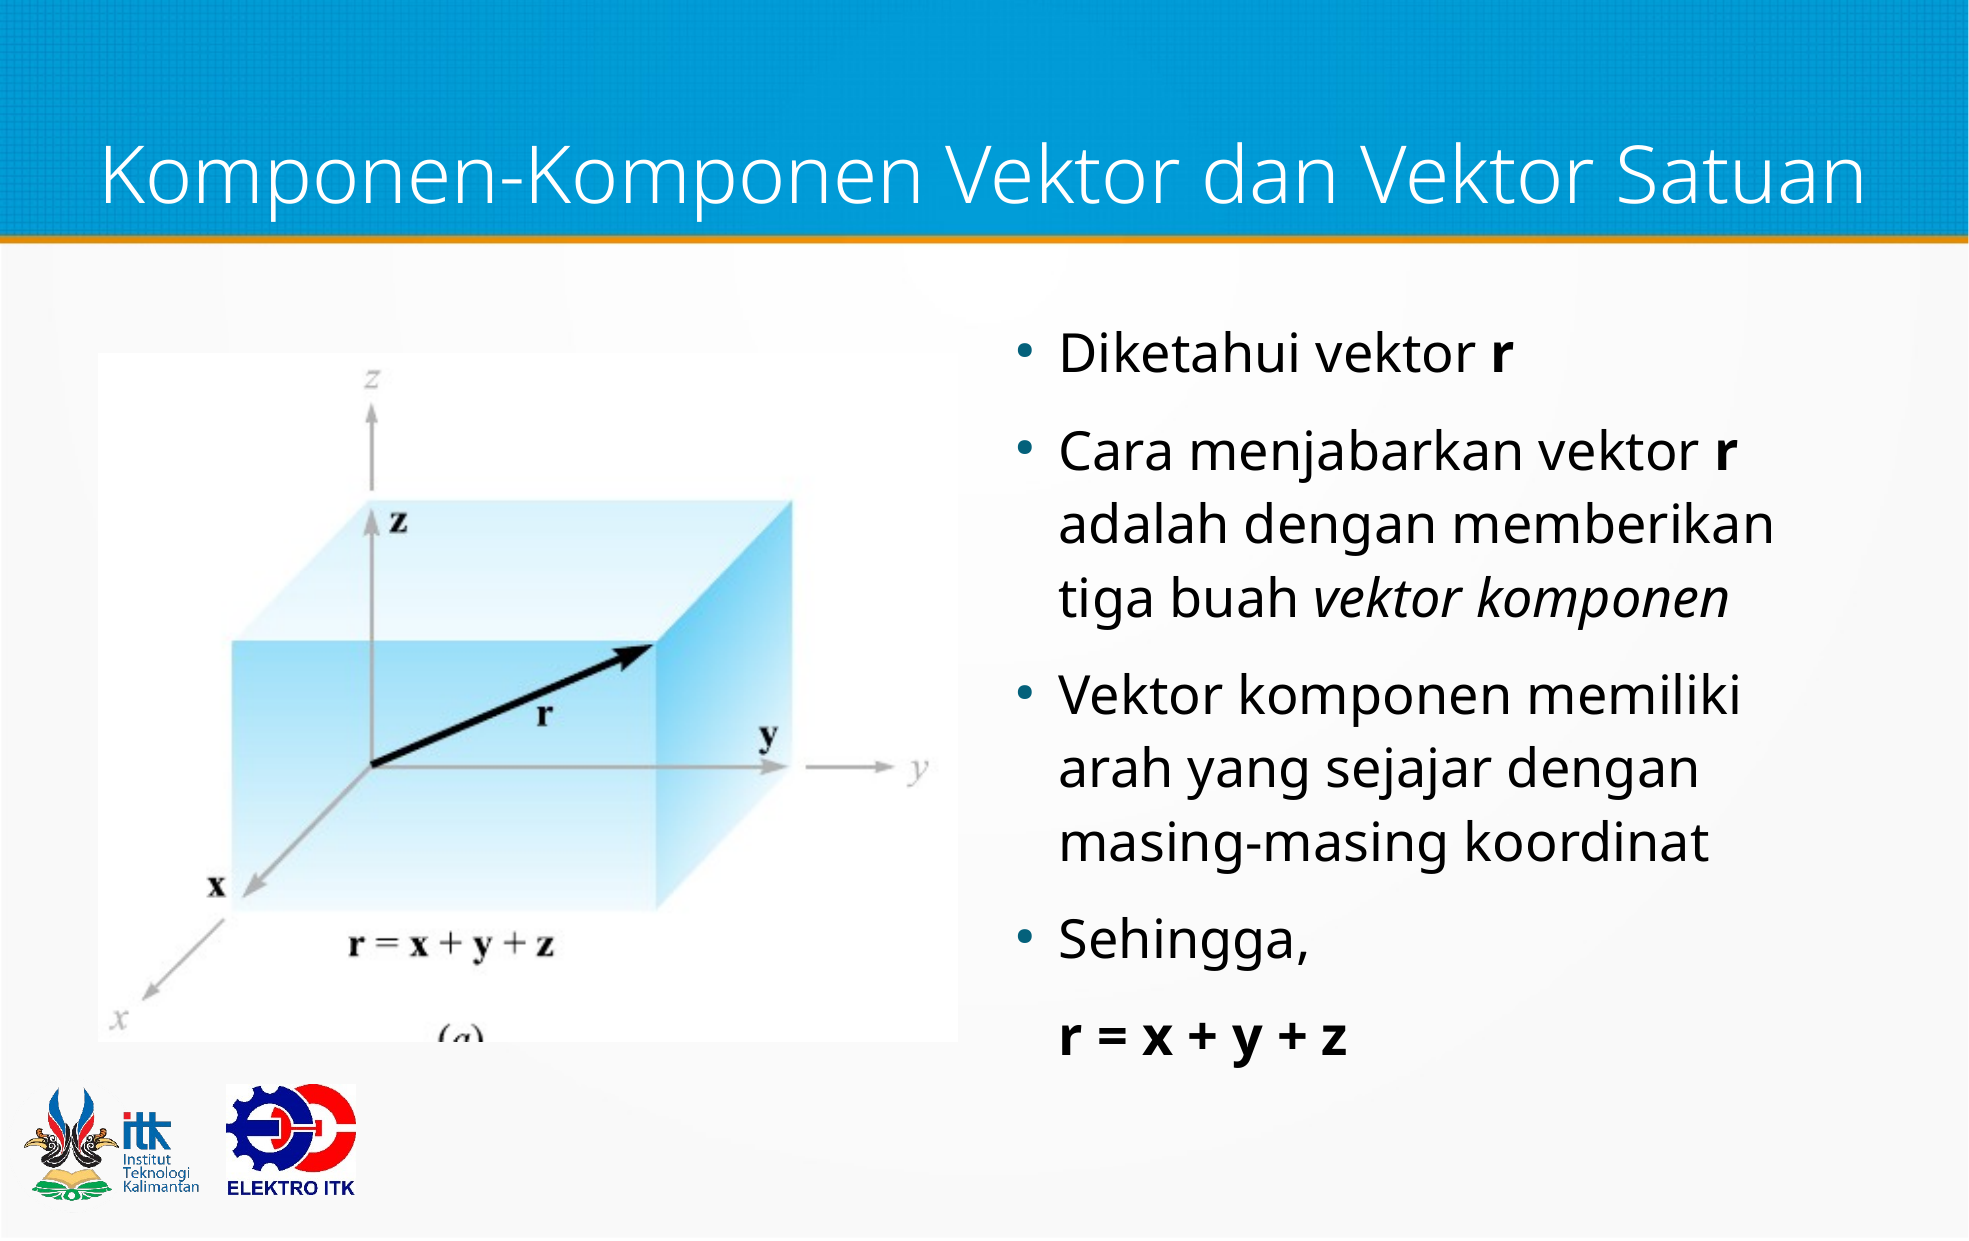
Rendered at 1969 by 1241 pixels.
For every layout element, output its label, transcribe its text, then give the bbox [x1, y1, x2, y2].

picture [0, 233, 1969, 1241]
title Komponen-Komponen Vektor dan Vektor Satuan [98, 19, 1870, 227]
list Diketahui vektor r Cara menjabarkan vektor r adalah dengan memberikan tiga buah vektor komponen Vektor komponen memiliki arah yang sejajar dengan masing-masing koordinat Sehingga, r = x + y + z [1001, 315, 1861, 1081]
